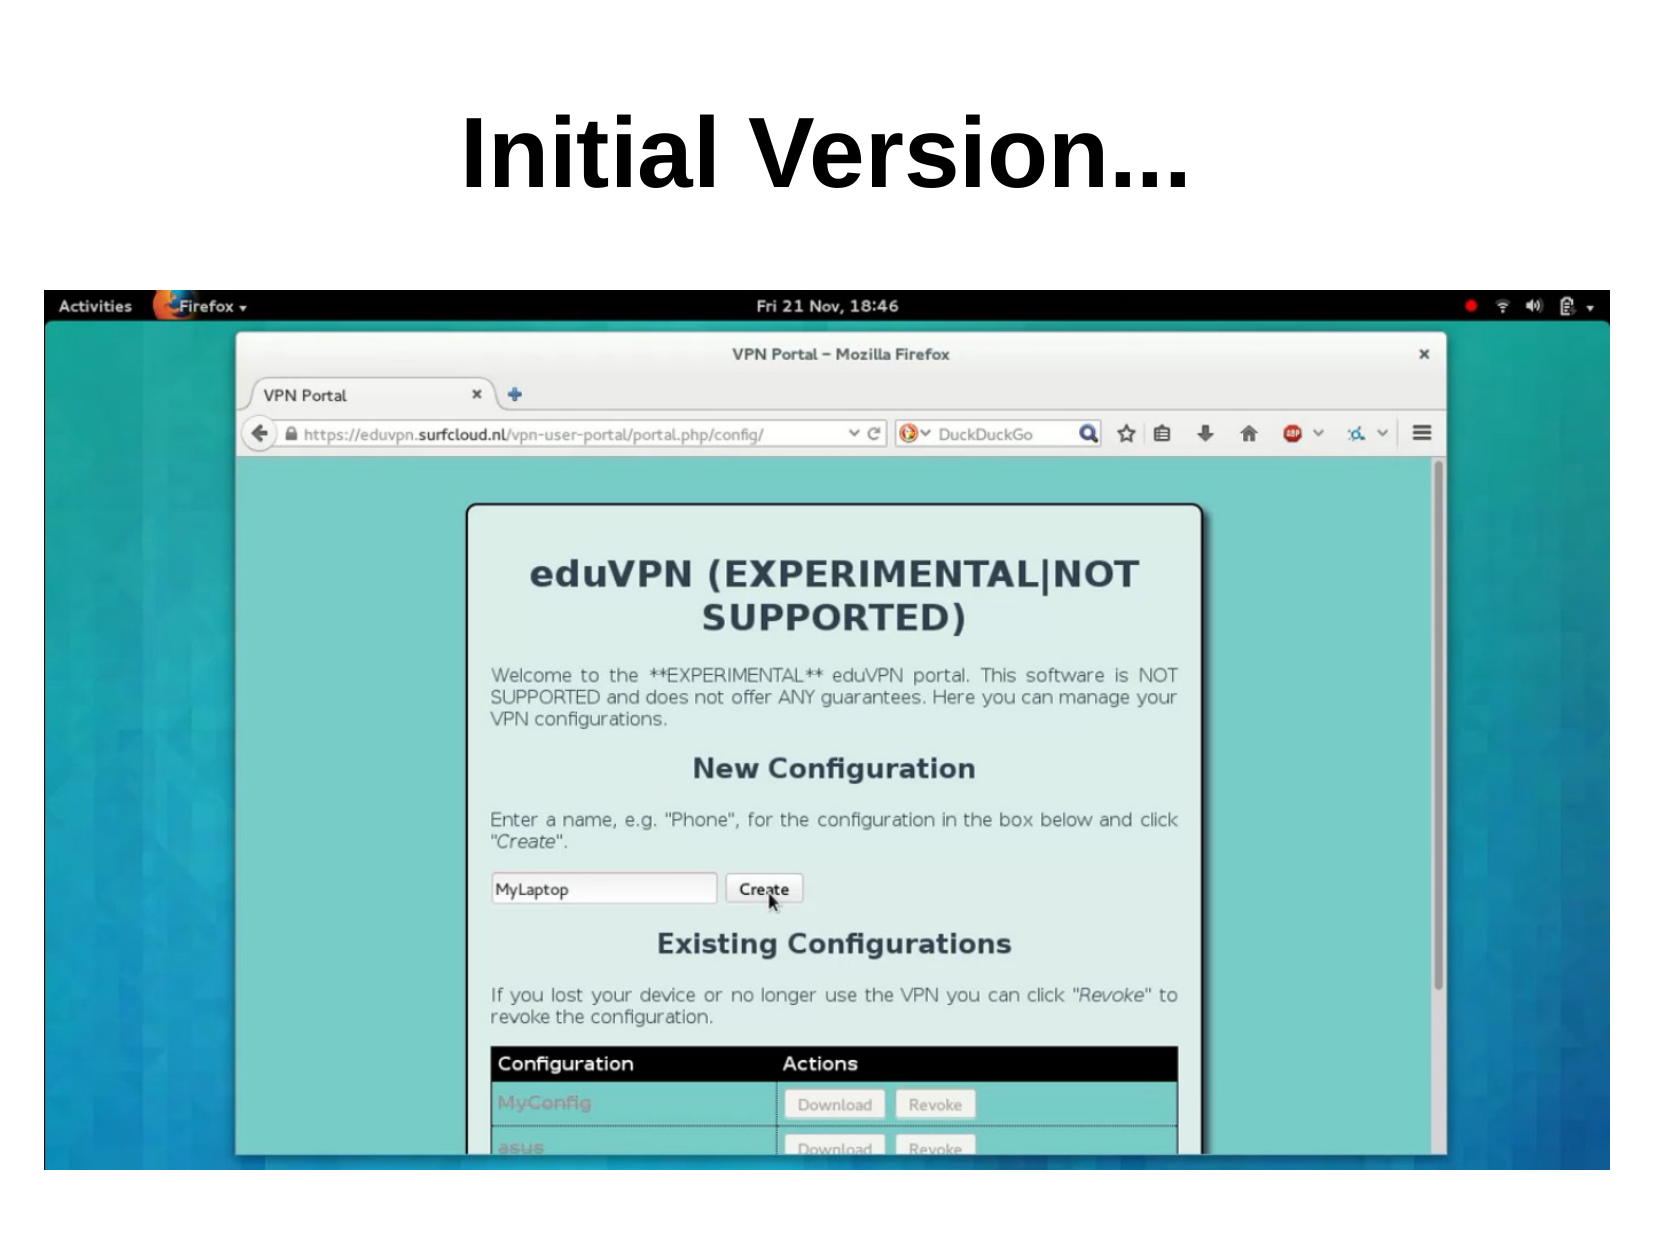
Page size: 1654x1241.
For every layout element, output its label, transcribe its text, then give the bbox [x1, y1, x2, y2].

title Initial Version... [82, 49, 1571, 257]
picture [1493, 1160, 1498, 1171]
picture [44, 290, 1610, 1171]
picture [61, 1159, 67, 1171]
picture [248, 1160, 261, 1166]
